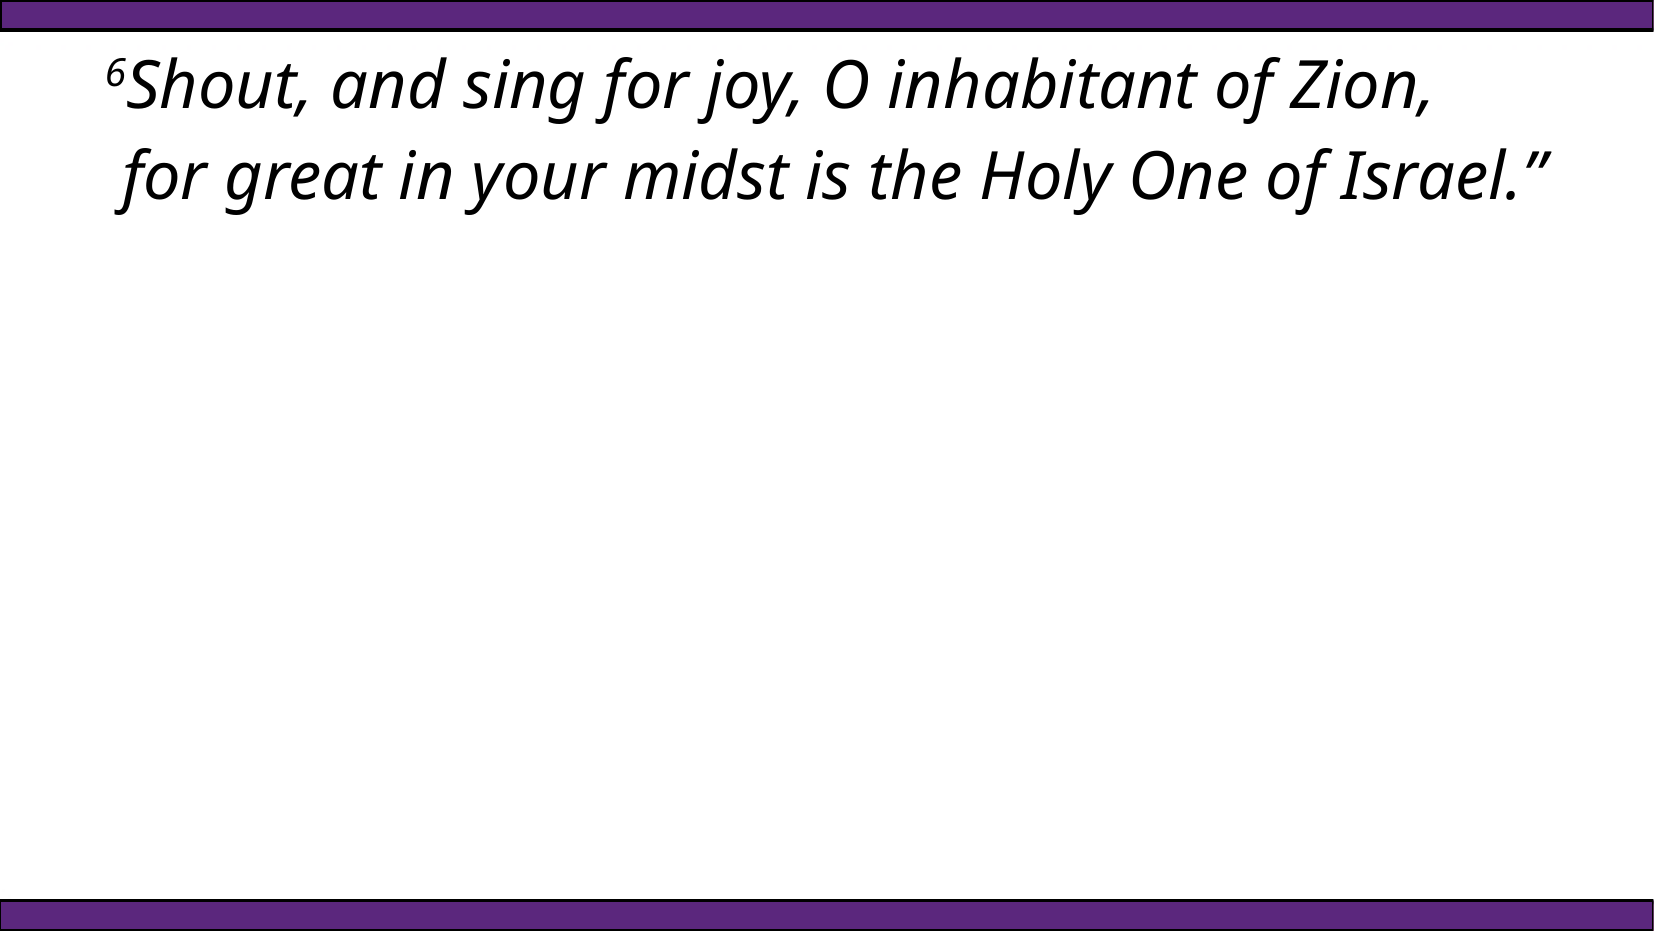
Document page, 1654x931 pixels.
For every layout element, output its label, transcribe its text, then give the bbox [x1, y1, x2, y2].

text_box [0, 900, 1654, 931]
text_box 6Shout, and sing for joy, O inhabitant of Zion, for great in your midst is the Holy One of Israel.” [90, 30, 1576, 312]
text_box [0, 0, 1654, 31]
picture [0, 31, 1654, 900]
